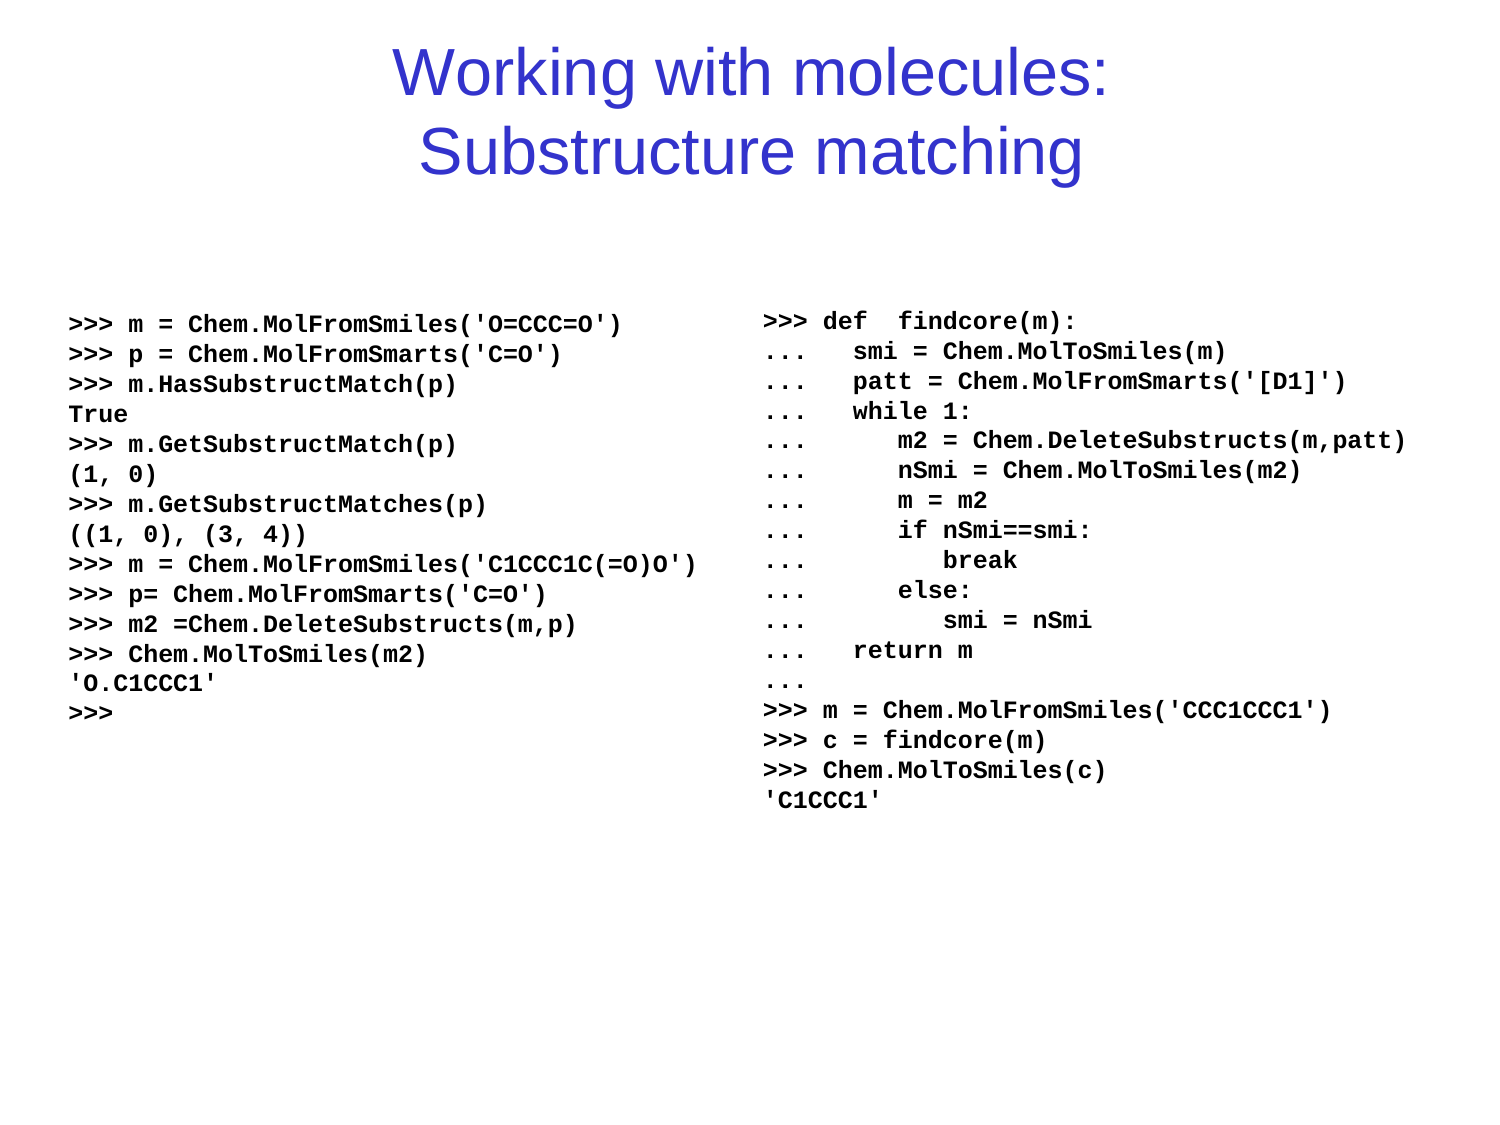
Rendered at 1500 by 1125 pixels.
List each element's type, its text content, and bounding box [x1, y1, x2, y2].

title Working with molecules: Substructure matching [116, 14, 1388, 203]
text_box >>> def findcore(m): ... smi = Chem.MolToSmiles(m) ... patt = Chem.MolFromSmarts('[D1]') ... while 1: ... m2 = Chem.DeleteSubstructs(m,patt) ... nSmi = Chem.MolToSmiles(m2) ... m = m2 ... if nSmi==smi: ... break ... else: ... smi = nSmi ... return m ... >>> m = Chem.MolFromSmiles('CCC1CCC1') >>> c = findcore(m) >>> Chem.MolToSmiles(c) 'C1CCC1' [748, 296, 1500, 822]
text_box >>> m = Chem.MolFromSmiles('O=CCC=O') >>> p = Chem.MolFromSmarts('C=O') >>> m.HasSubstructMatch(p) True >>> m.GetSubstructMatch(p) (1, 0) >>> m.GetSubstructMatches(p) ((1, 0), (3, 4)) >>> m = Chem.MolFromSmiles('C1CCC1C(=O)O') >>> p= Chem.MolFromSmarts('C=O') >>> m2 =Chem.DeleteSubstructs(m,p) >>> Chem.MolToSmiles(m2) 'O.C1CCC1' >>> [53, 299, 748, 765]
